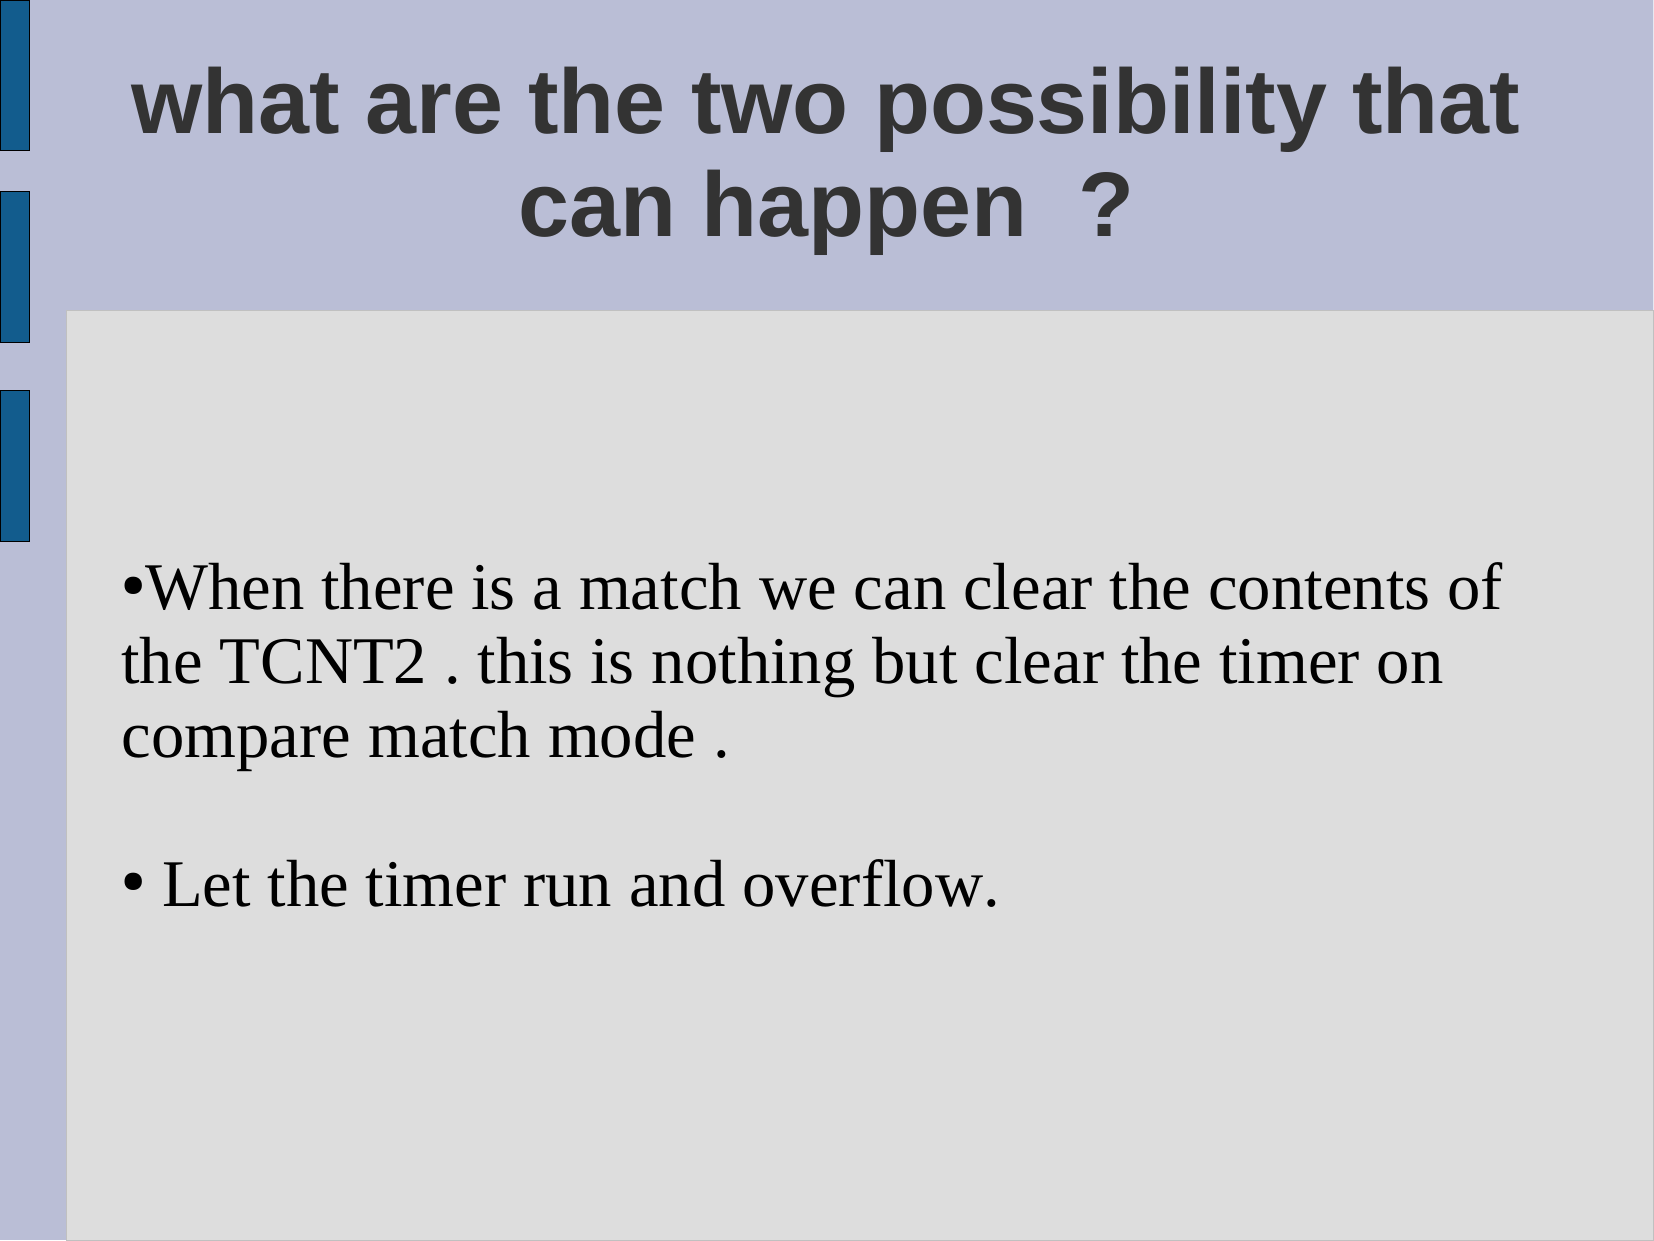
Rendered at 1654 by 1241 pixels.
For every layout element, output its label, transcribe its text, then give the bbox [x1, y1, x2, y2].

subtitle When there is a match we can clear the contents of the TCNT2 . this is nothing but clear the timer on compare match mode . Let the timer run and overflow. [121, 344, 1534, 1127]
title what are the two possibility that can happen ? [82, 50, 1571, 256]
